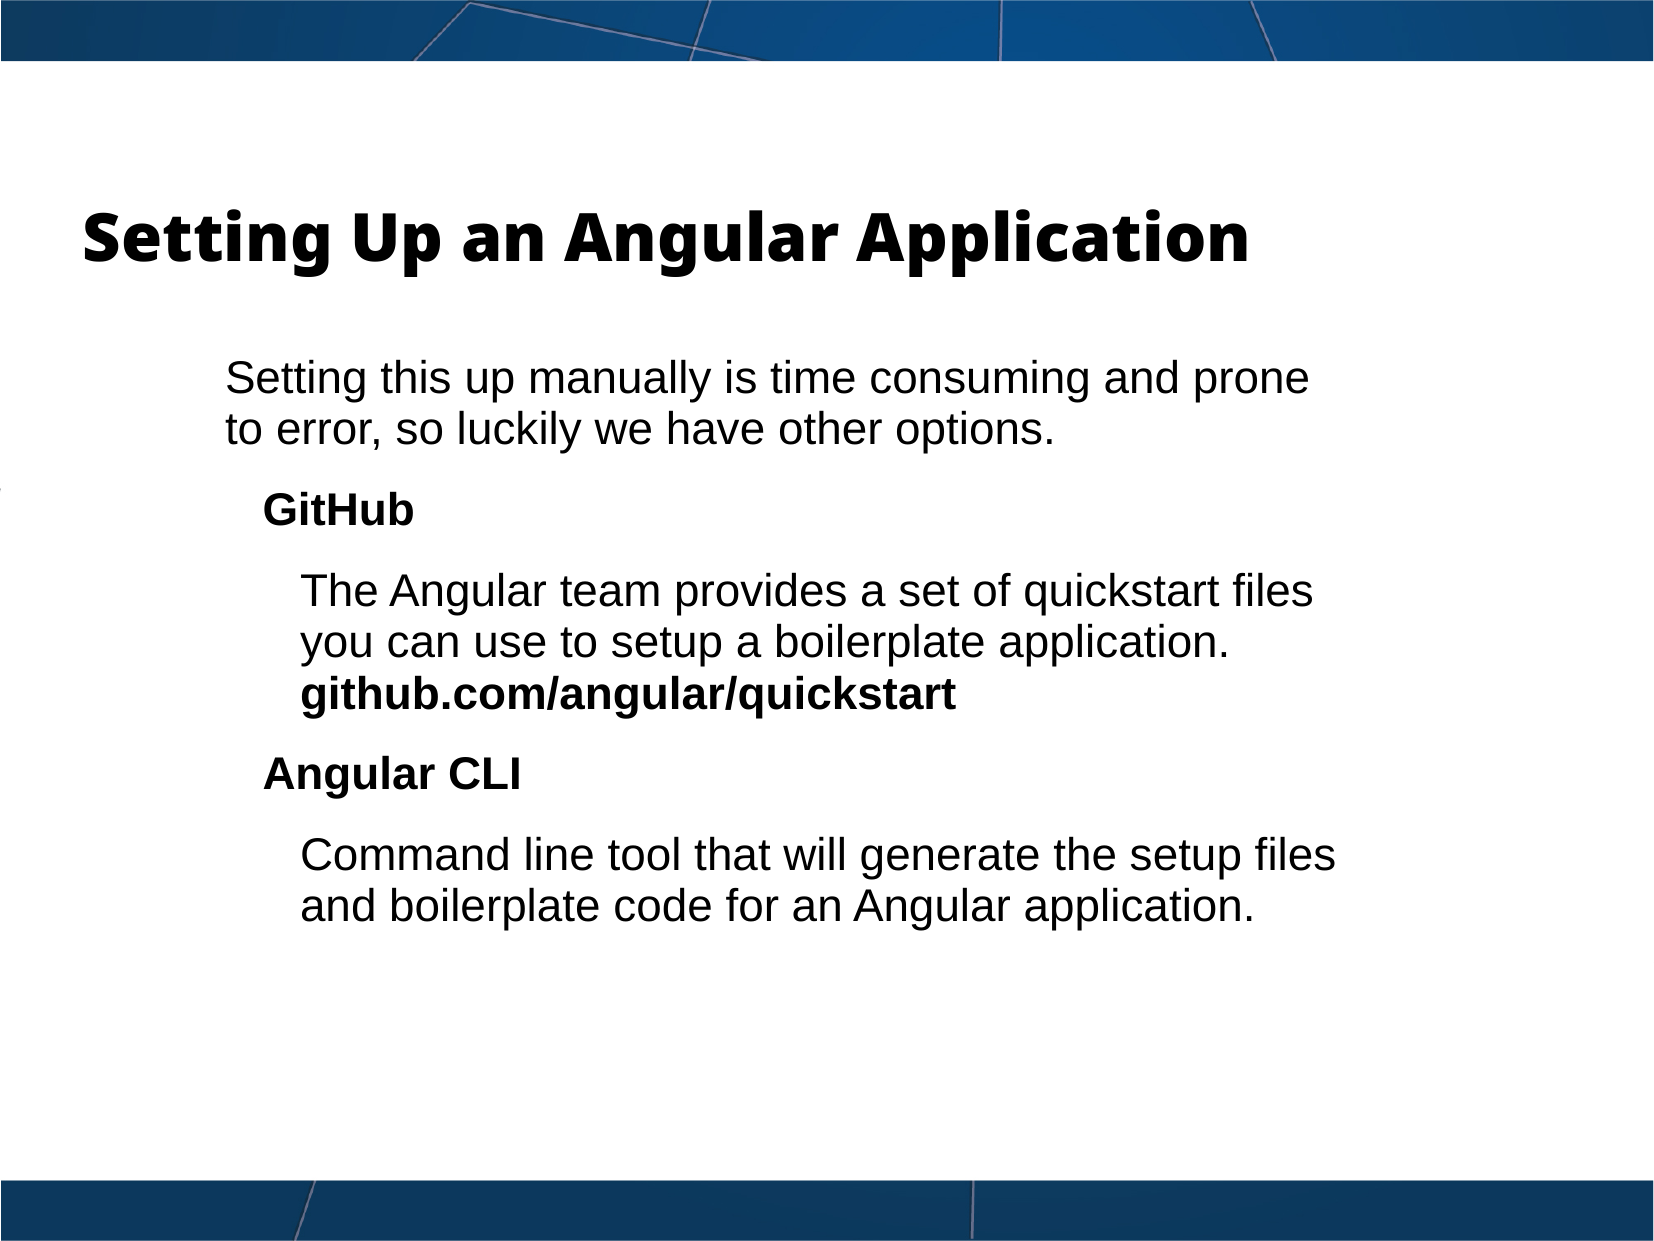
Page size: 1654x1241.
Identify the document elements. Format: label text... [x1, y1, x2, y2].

list Setting this up manually is time consuming and prone to error, so luckily we have other options. GitHub The Angular team provides a set of quickstart files you can use to setup a boilerplate application. github.com/angular/quickstart Angular CLI Command line tool that will generate the setup files and boilerplate code for an Angular application. [225, 352, 1351, 1013]
picture [0, 0, 1654, 1241]
title Setting Up an Angular Application [82, 139, 1571, 332]
